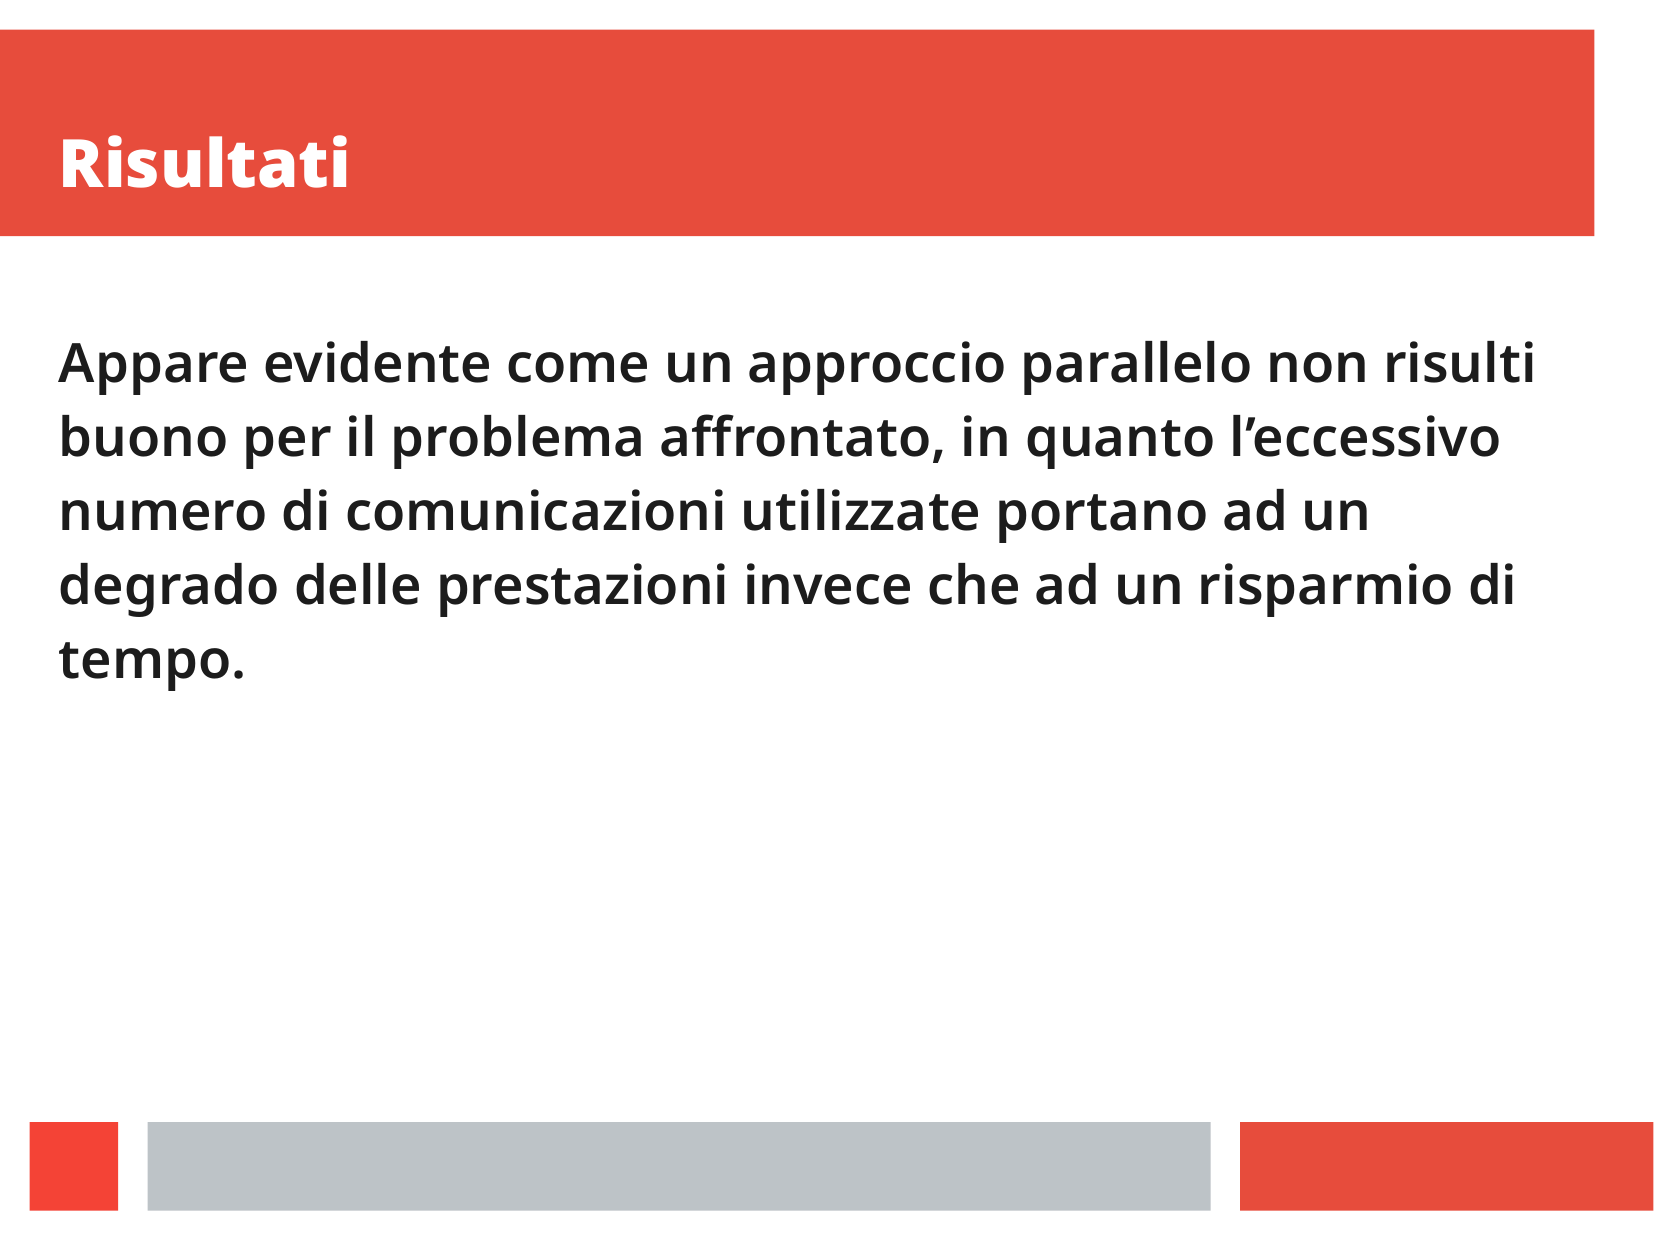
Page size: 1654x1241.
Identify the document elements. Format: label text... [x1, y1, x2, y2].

list Appare evidente come un approccio parallelo non risulti buono per il problema affrontato, in quanto l’eccessivo numero di comunicazioni utilizzate portano ad un degrado delle prestazioni invece che ad un risparmio di tempo. [59, 324, 1565, 1093]
title Risultati [59, 59, 1595, 207]
